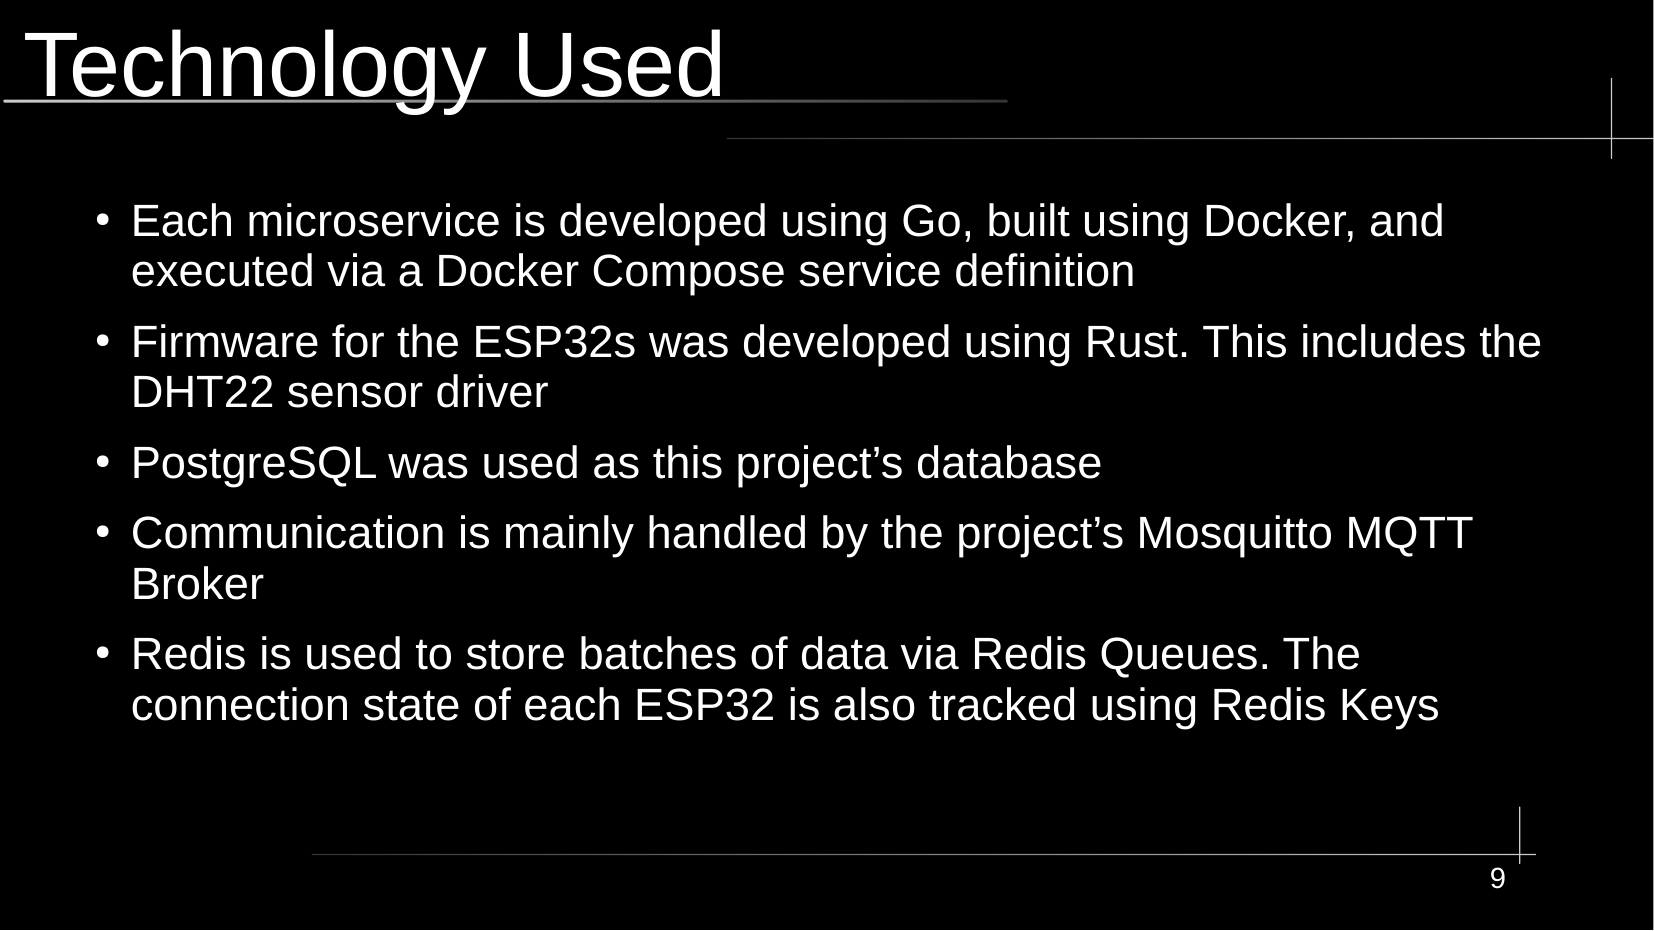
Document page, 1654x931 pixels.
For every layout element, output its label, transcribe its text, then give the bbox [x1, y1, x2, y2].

list Each microservice is developed using Go, built using Docker, and executed via a Docker Compose service definition Firmware for the ESP32s was developed using Rust. This includes the DHT22 sensor driver PostgreSQL was used as this project’s database Communication is mainly handled by the project’s Mosquitto MQTT Broker Redis is used to store batches of data via Redis Queues. The connection state of each ESP32 is also tracked using Redis Keys [82, 195, 1571, 735]
title Technology Used [23, 11, 1589, 119]
